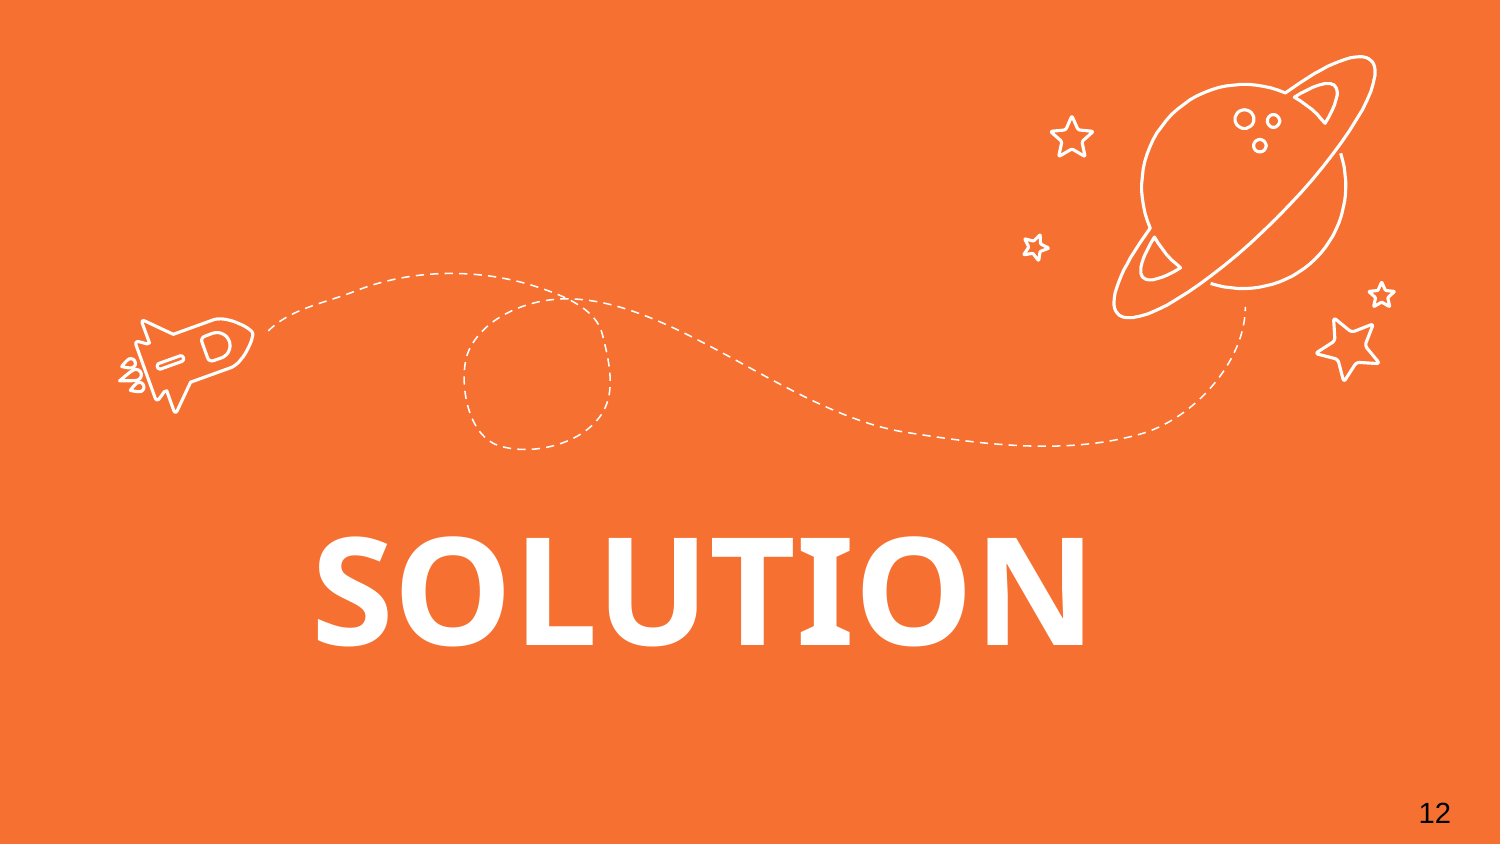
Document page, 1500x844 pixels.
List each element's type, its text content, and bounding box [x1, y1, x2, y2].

slide_number <number> [1403, 779, 1494, 844]
title SOLUTION [296, 480, 1204, 671]
